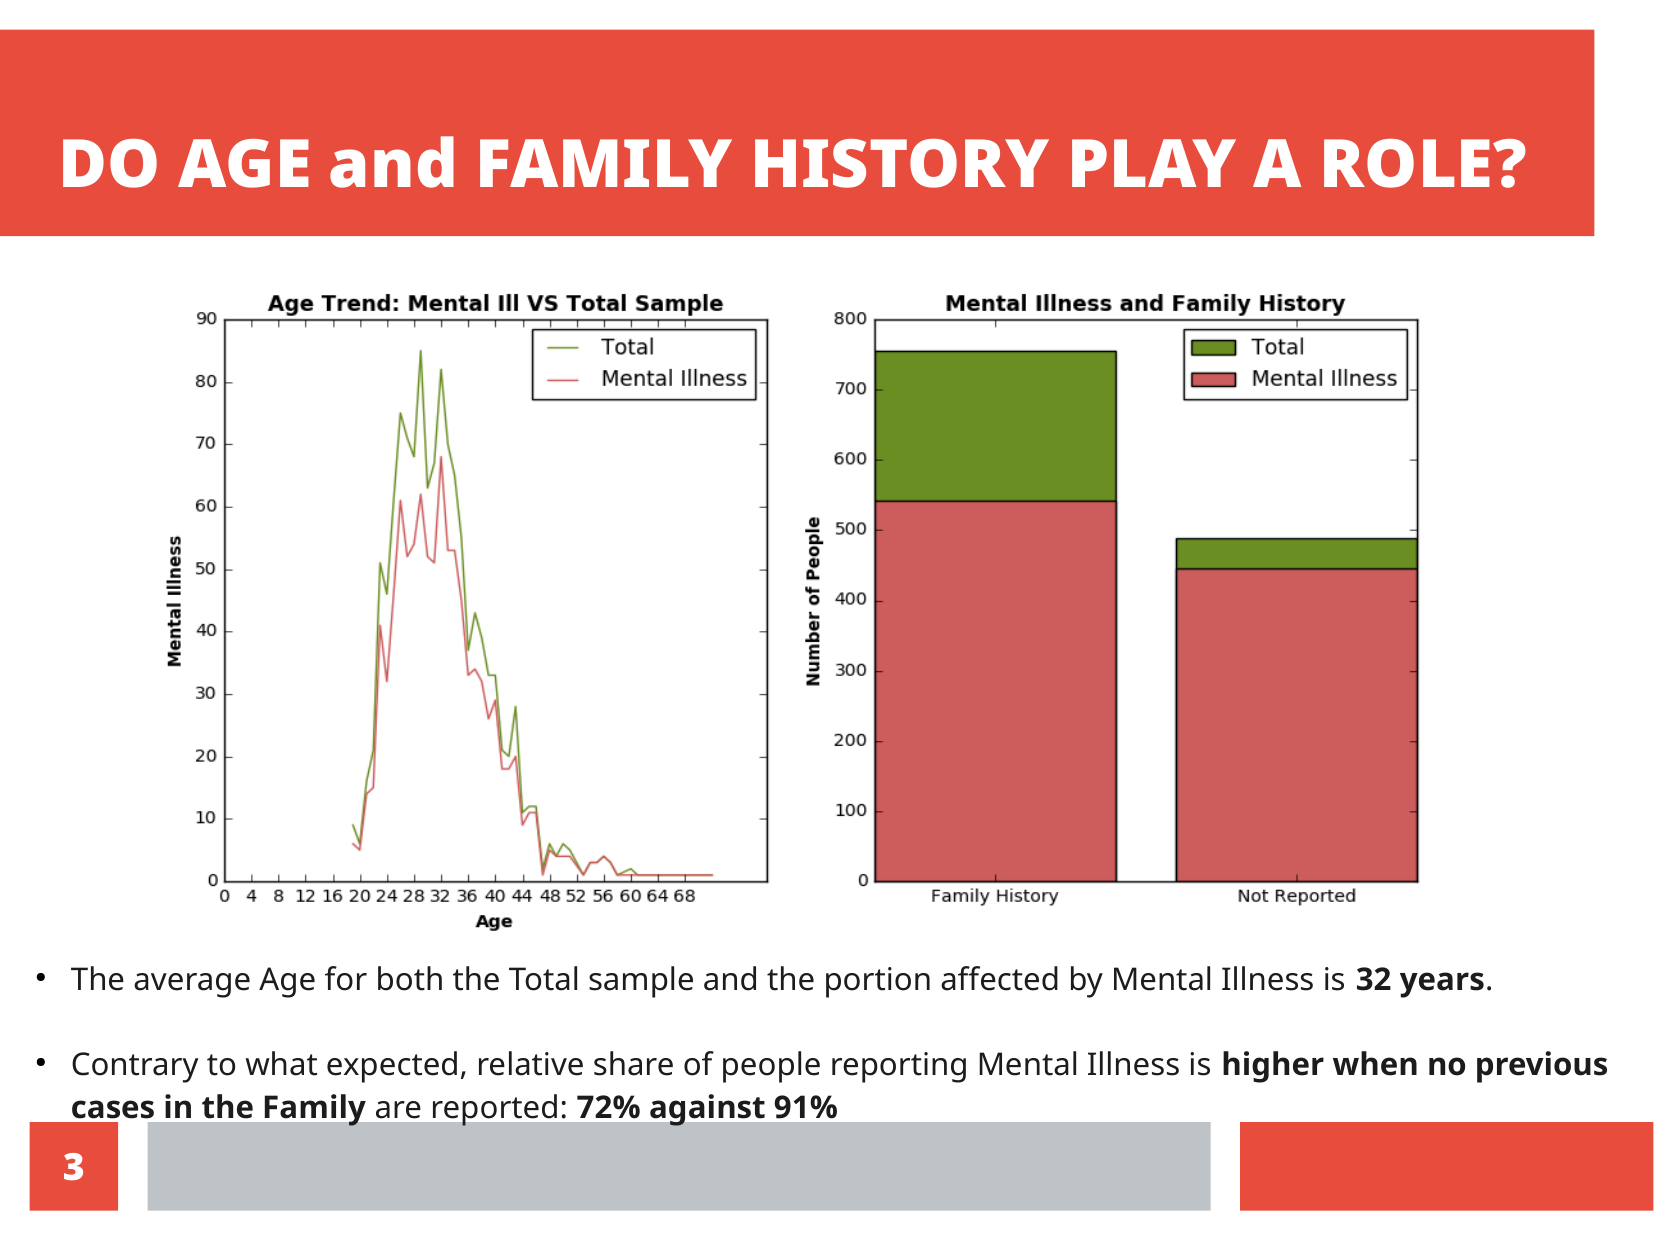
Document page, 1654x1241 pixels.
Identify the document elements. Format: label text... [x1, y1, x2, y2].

title DO AGE and FAMILY HISTORY PLAY A ROLE? [59, 59, 1595, 207]
text_box The average Age for both the Total sample and the portion affected by Mental Illness is 32 years. Contrary to what expected, relative share of people reporting Mental Illness is higher when no previous cases in the Family are reported: 72% against 91% [35, 956, 1619, 1099]
picture [32, 247, 1571, 972]
